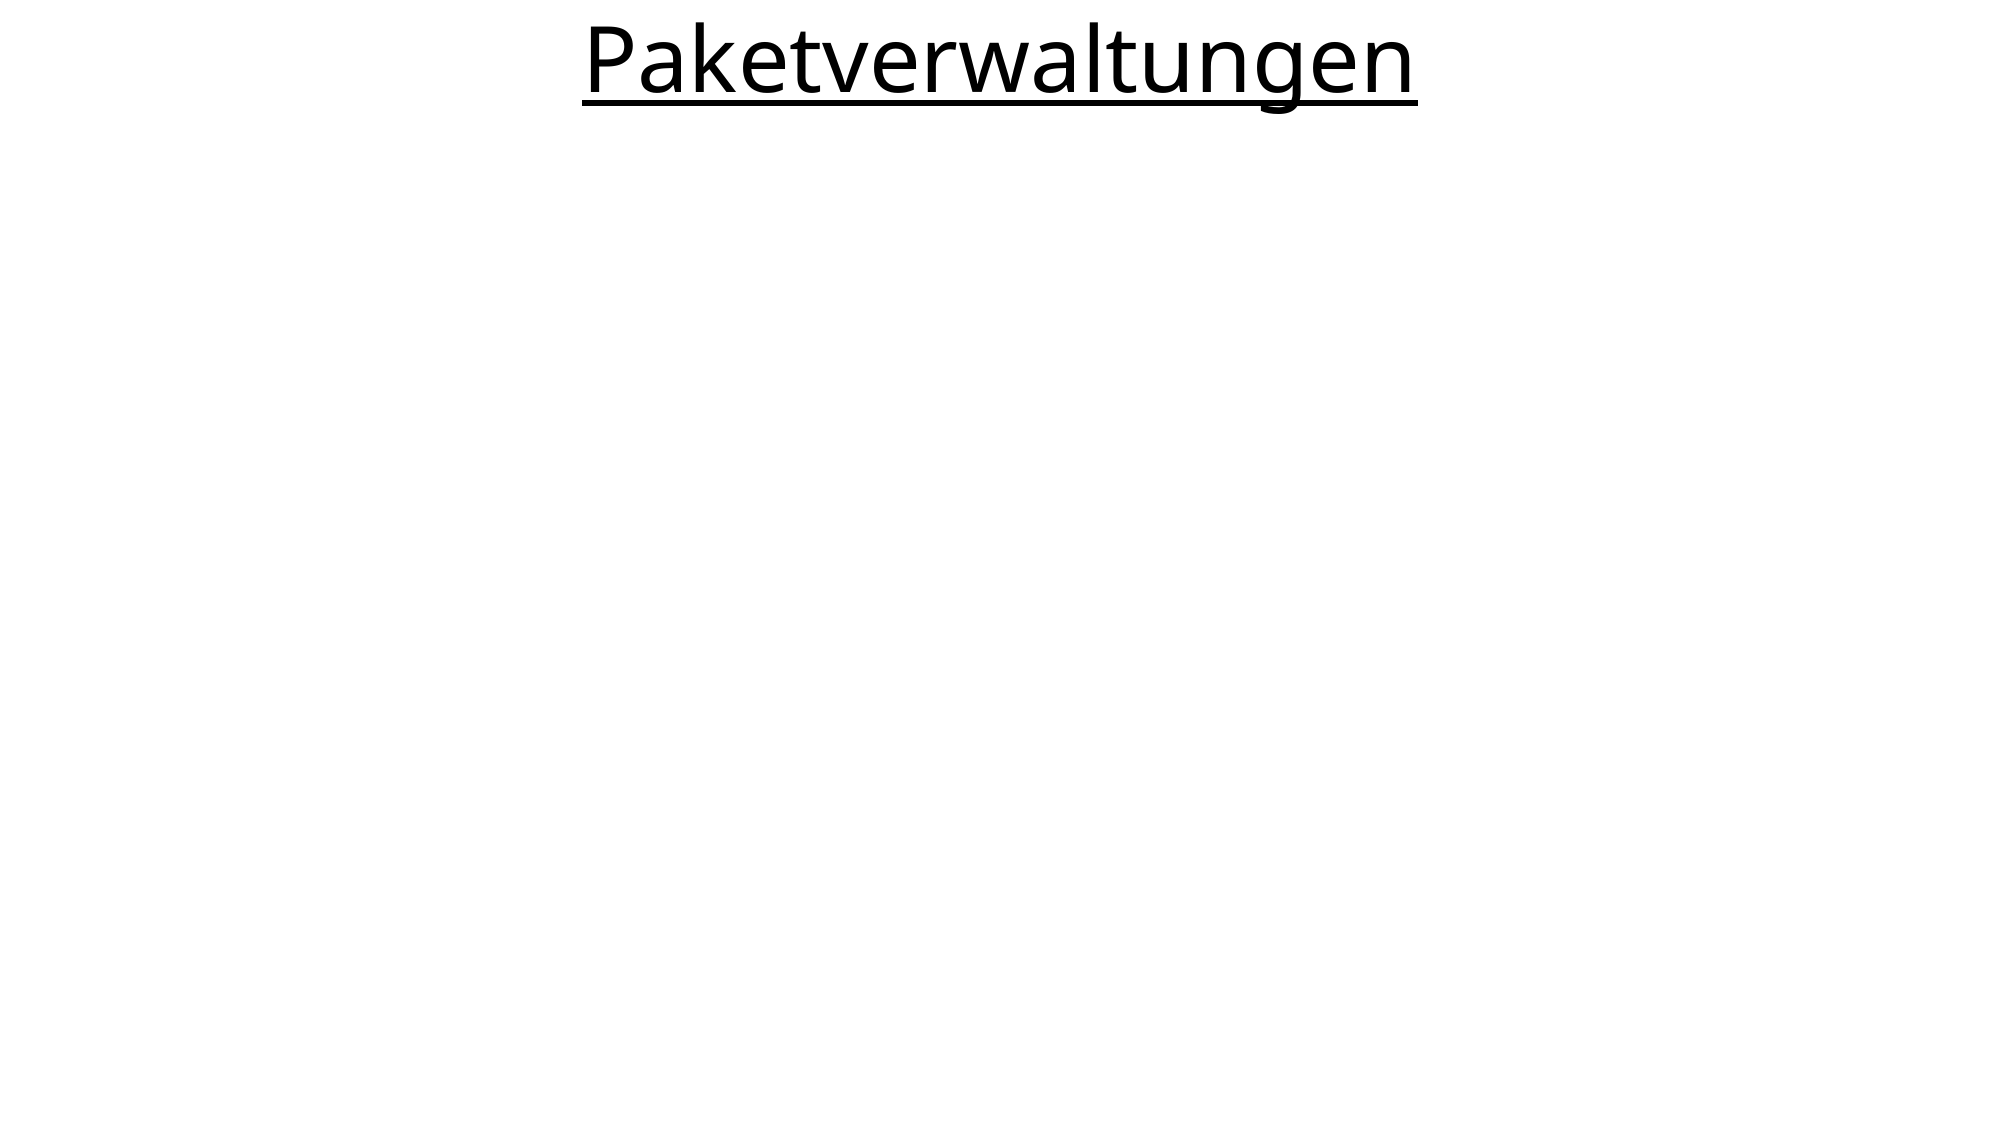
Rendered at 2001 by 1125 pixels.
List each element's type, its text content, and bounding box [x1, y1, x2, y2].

title Paketverwaltungen [137, 0, 1863, 173]
